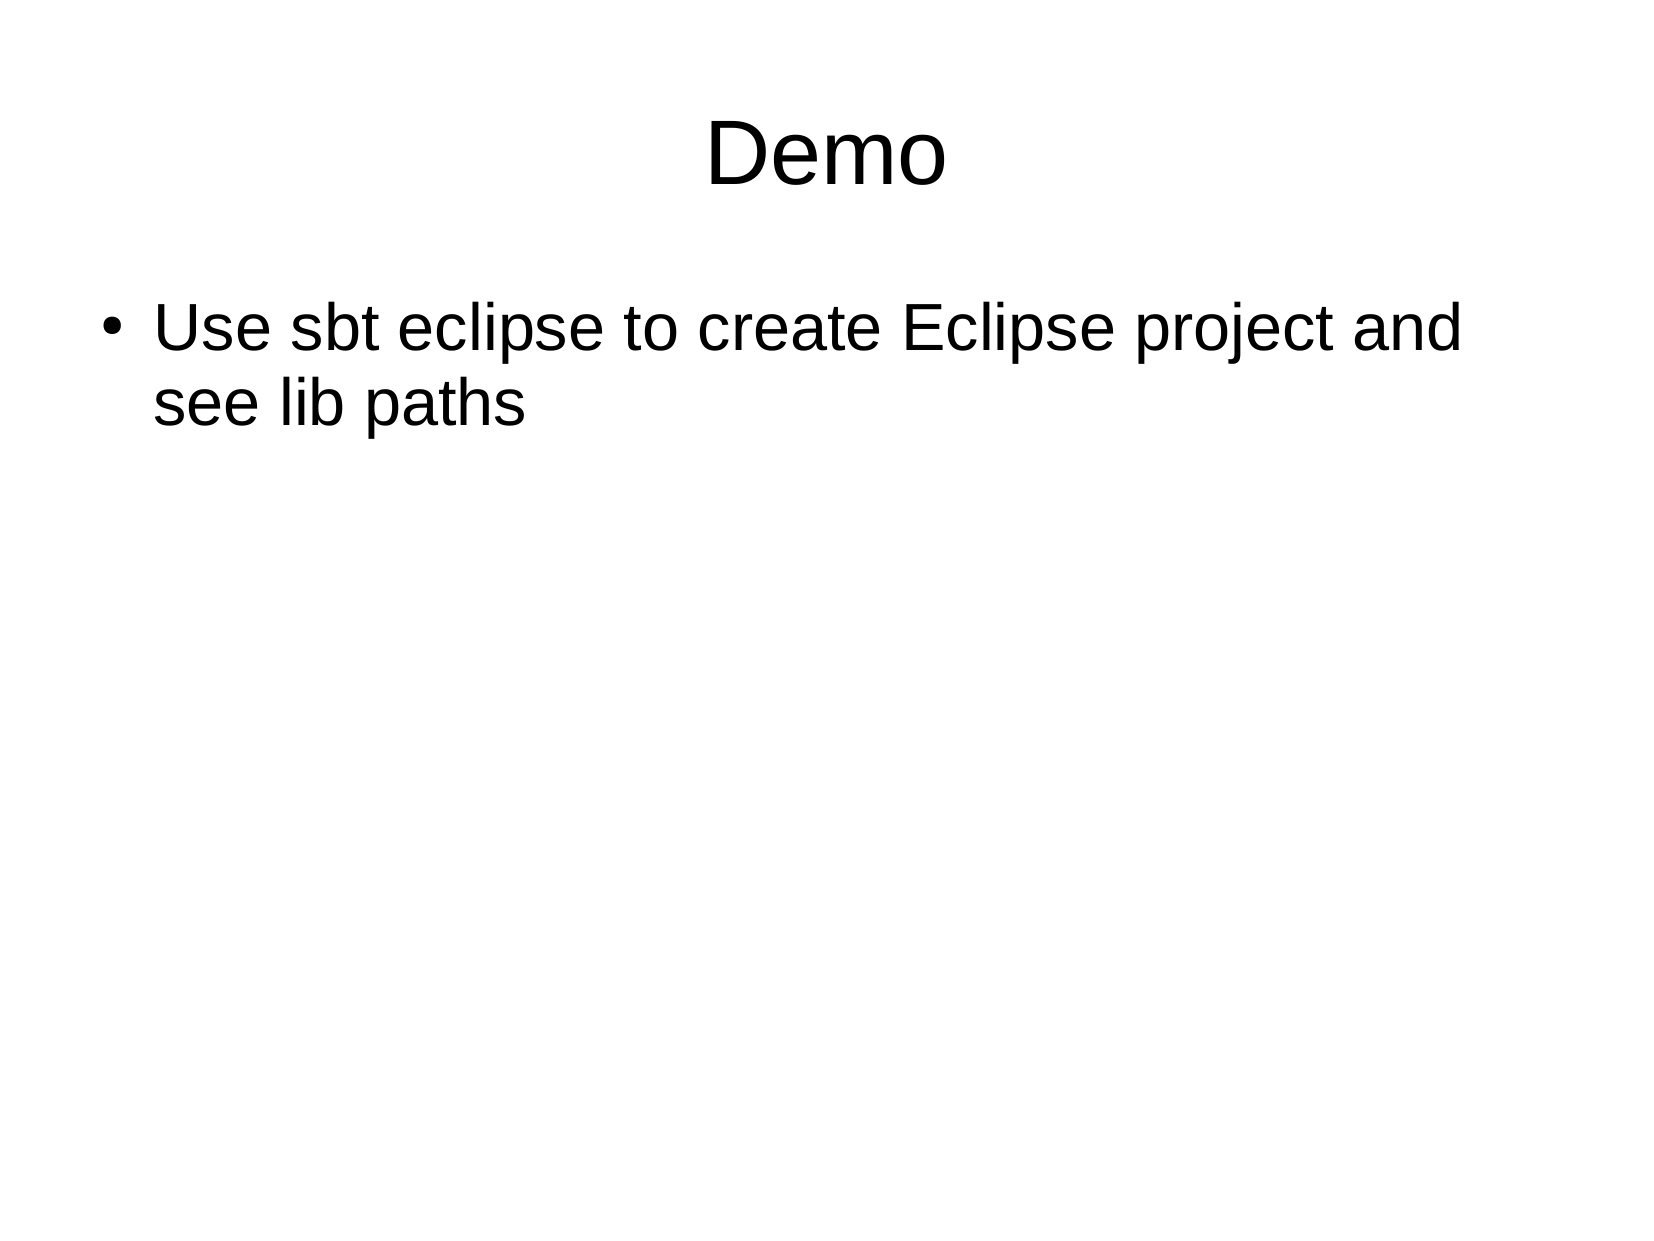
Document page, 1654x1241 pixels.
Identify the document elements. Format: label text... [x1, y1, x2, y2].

title Demo [82, 49, 1571, 257]
list Use sbt eclipse to create Eclipse project and see lib paths [82, 290, 1538, 1010]
